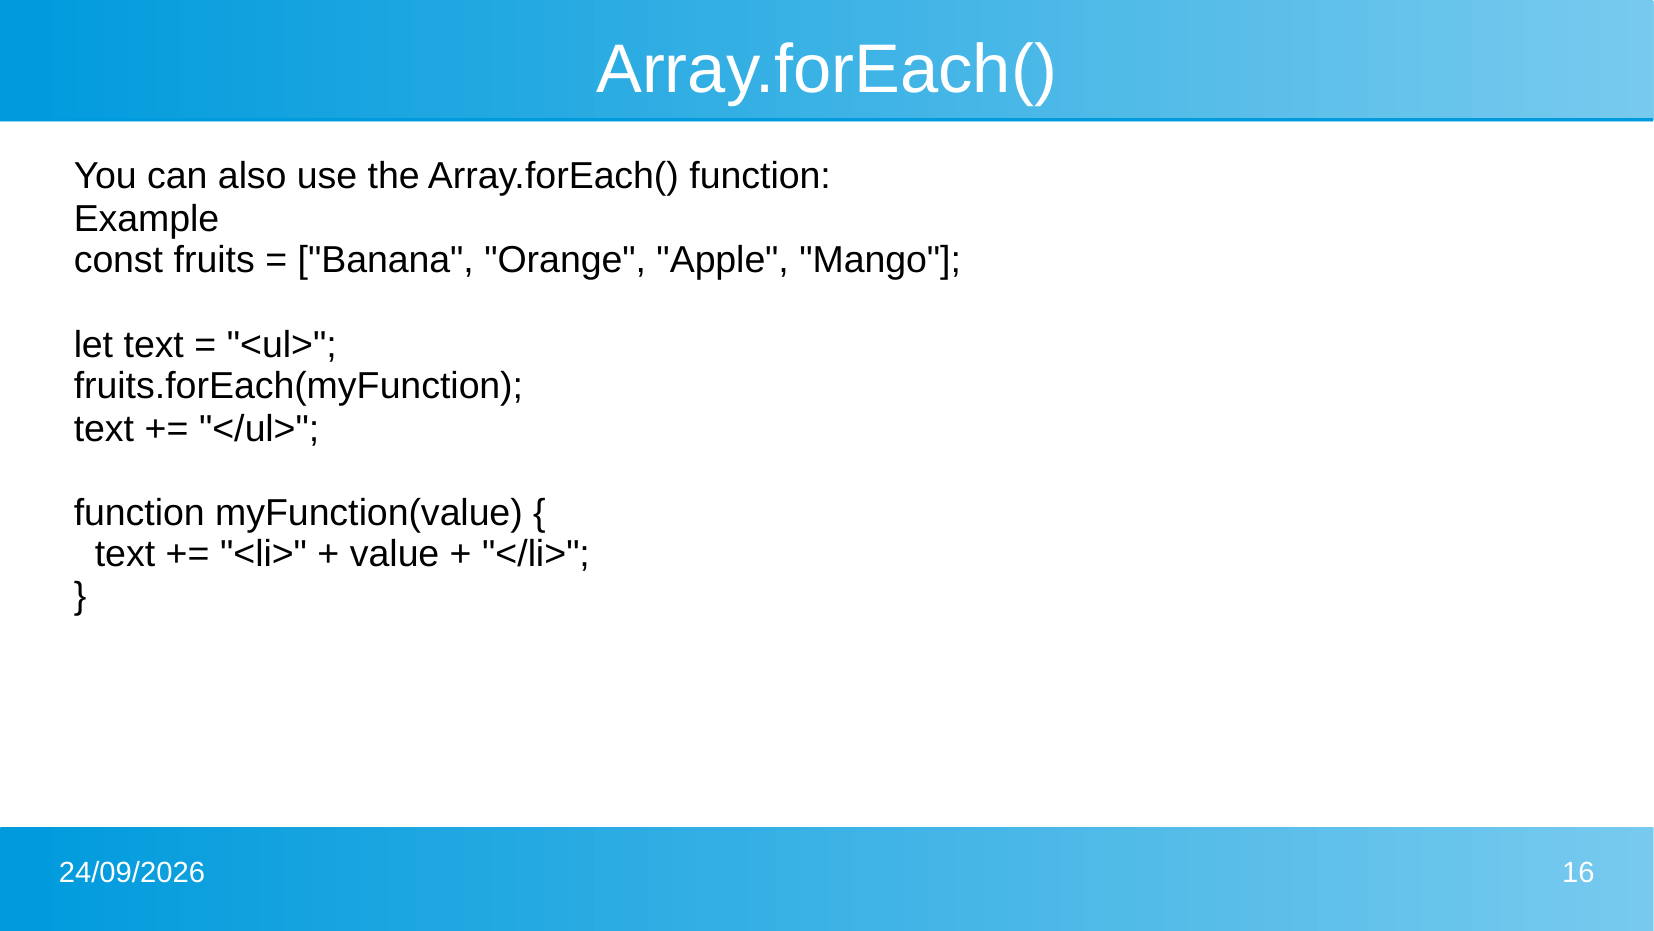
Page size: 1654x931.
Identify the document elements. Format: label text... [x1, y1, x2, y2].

title Array.forEach() [59, 29, 1595, 108]
text_box You can also use the Array.forEach() function: Example const fruits = ["Banana", "Orange", "Apple", "Mango"]; let text = "<ul>"; fruits.forEach(myFunction); text += "</ul>"; function myFunction(value) { text += "<li>" + value + "</li>"; } [59, 147, 1388, 625]
